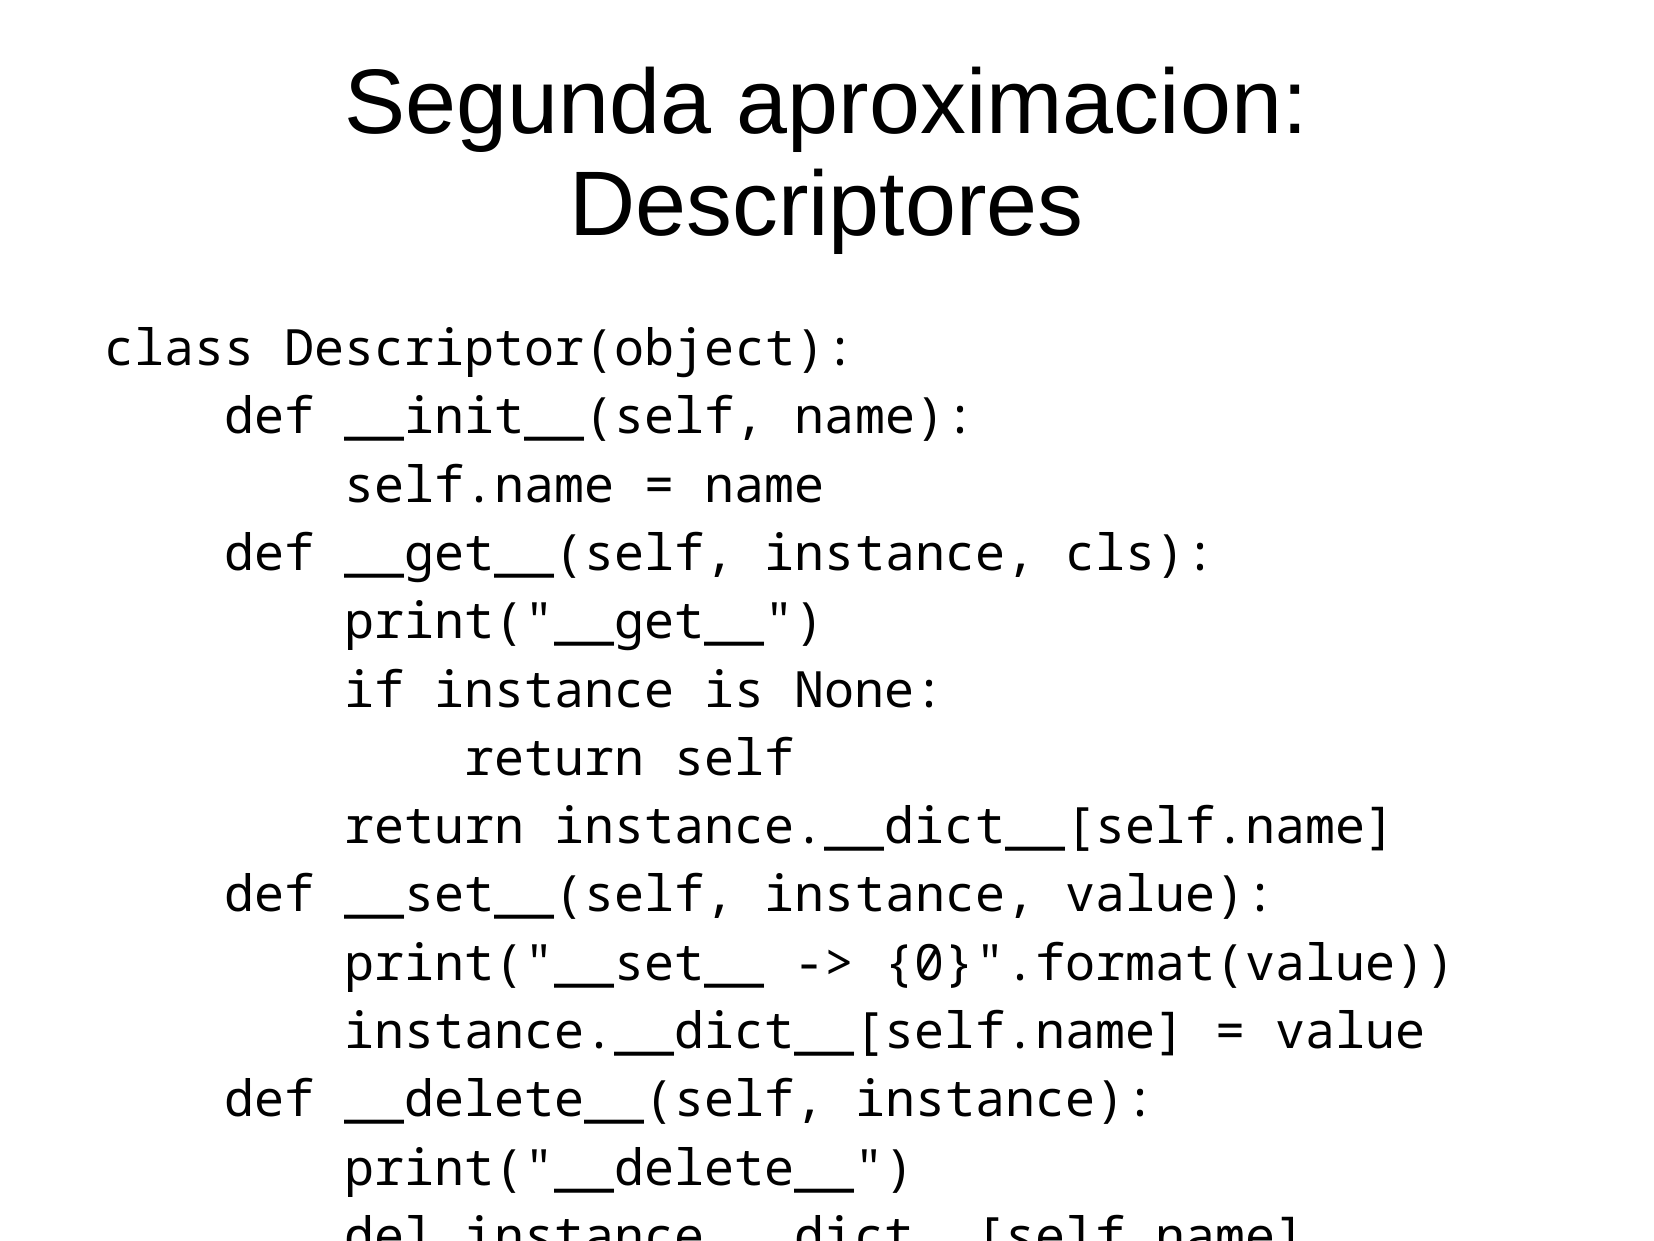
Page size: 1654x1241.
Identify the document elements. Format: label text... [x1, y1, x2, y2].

text_box class Descriptor(object): def __init__(self, name): self.name = name def __get__(self, instance, cls): print("__get__") if instance is None: return self return instance.__dict__[self.name] def __set__(self, instance, value): print("__set__ -> {0}".format(value)) instance.__dict__[self.name] = value def __delete__(self, instance): print("__delete__") del instance.__dict__[self.name] class Spam(object): foo = Descriptor("foo") [90, 304, 1591, 1171]
title Segunda aproximacion: Descriptores [82, 49, 1571, 257]
